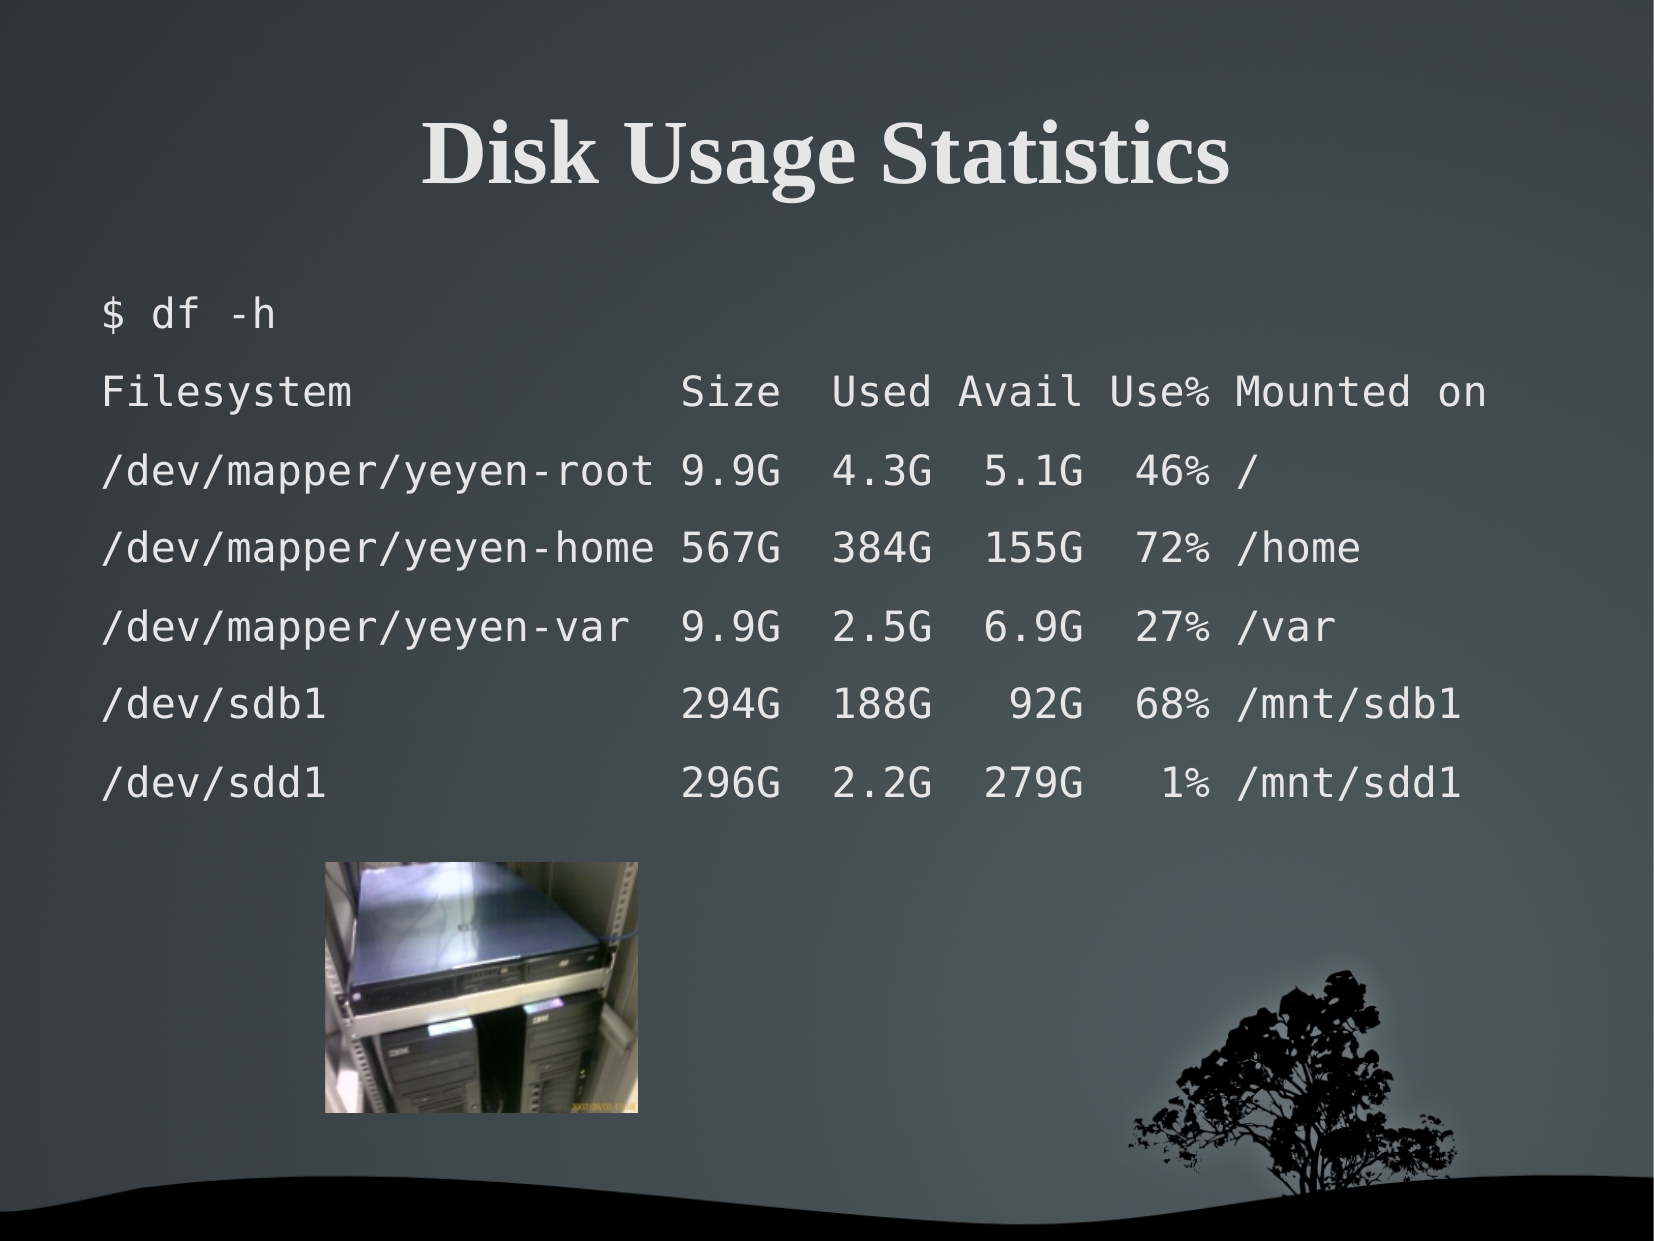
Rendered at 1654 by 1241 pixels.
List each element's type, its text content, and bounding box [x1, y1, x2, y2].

picture [0, 0, 1654, 1241]
title Disk Usage Statistics [82, 49, 1571, 257]
list $ df -h Filesystem Size Used Avail Use% Mounted on /dev/mapper/yeyen-root 9.9G 4.3G 5.1G 46% / /dev/mapper/yeyen-home 567G 384G 155G 72% /home /dev/mapper/yeyen-var 9.9G 2.5G 6.9G 27% /var /dev/sdb1 294G 188G 92G 68% /mnt/sdb1 /dev/sdd1 296G 2.2G 279G 1% /mnt/sdd1 [82, 290, 1571, 1094]
